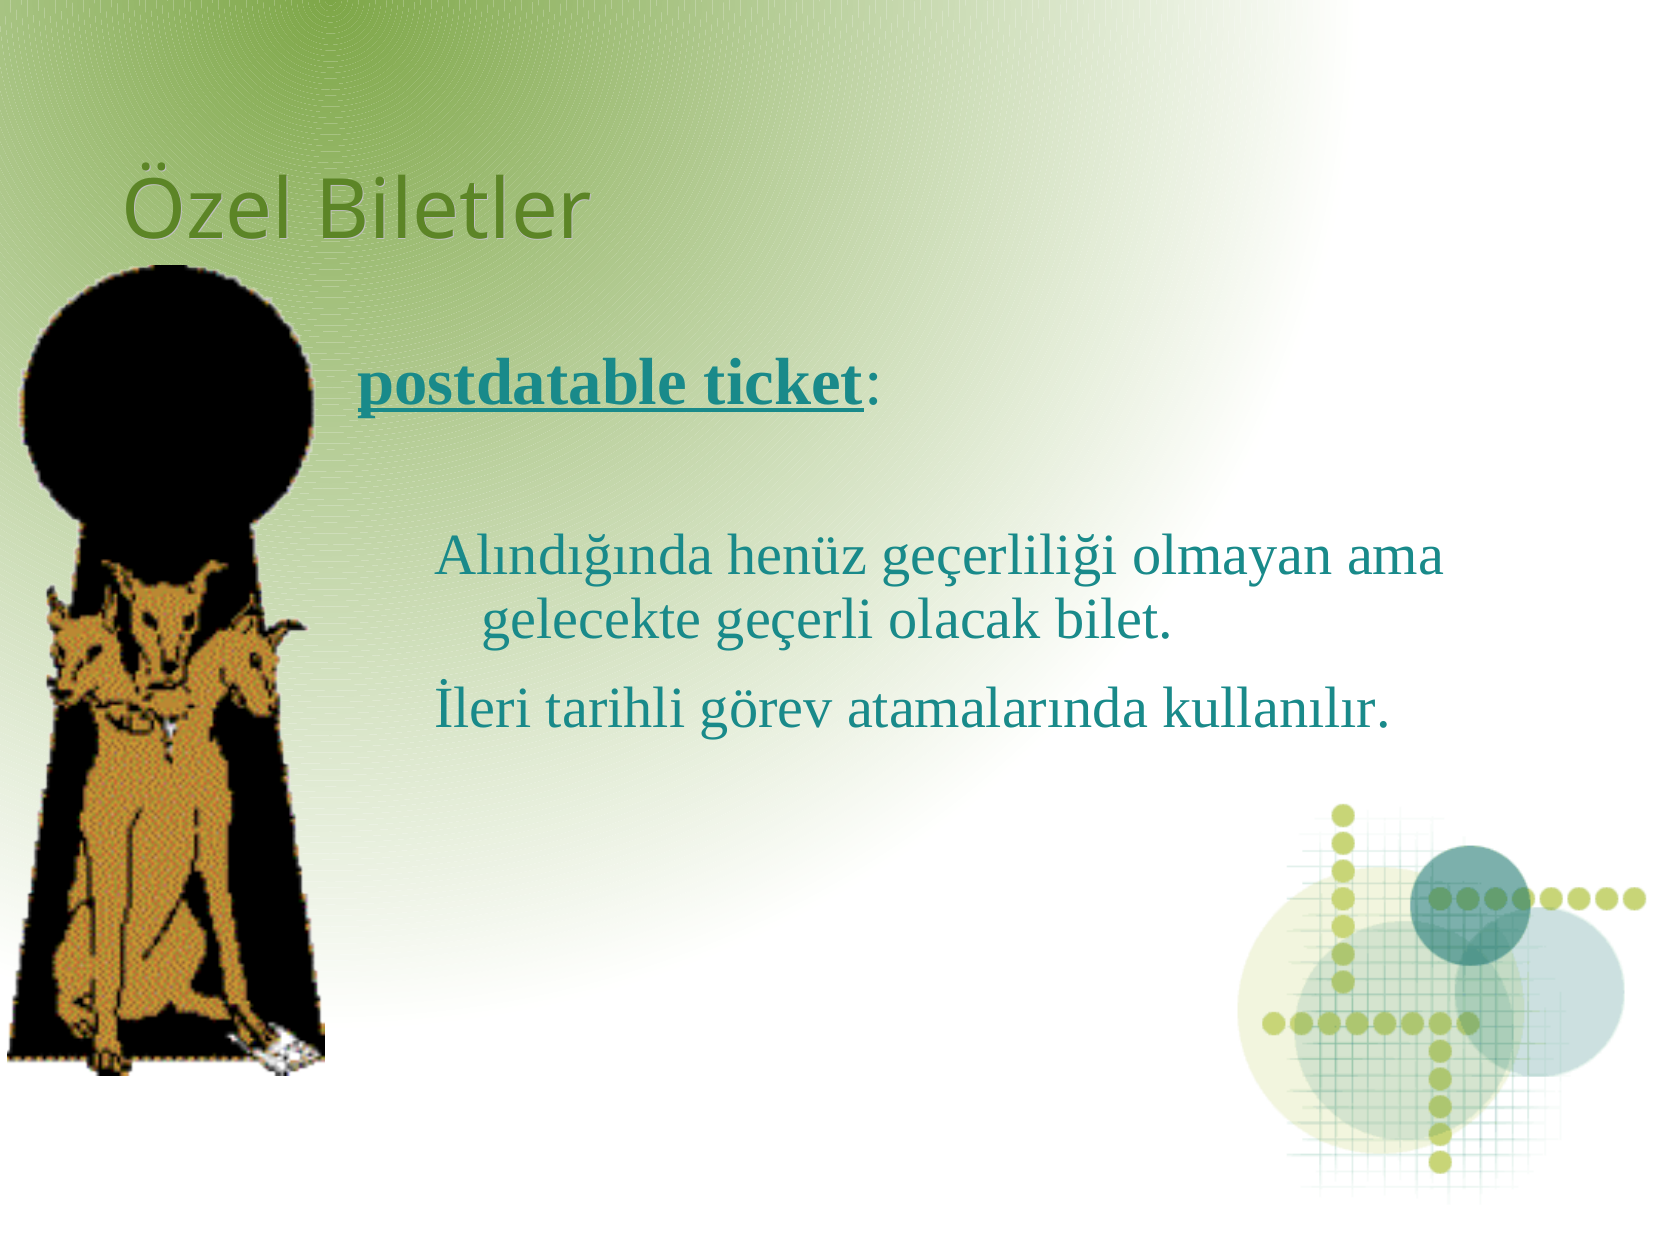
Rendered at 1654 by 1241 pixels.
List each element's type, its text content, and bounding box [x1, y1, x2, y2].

picture [1224, 792, 1654, 1211]
list postdatable ticket: Alındığında henüz geçerliliği olmayan ama gelecekte geçerli olacak bilet. İleri tarihli görev atamalarında kullanılır. [339, 344, 1534, 1127]
picture [7, 265, 325, 1076]
title Özel Biletler [121, 102, 1534, 311]
